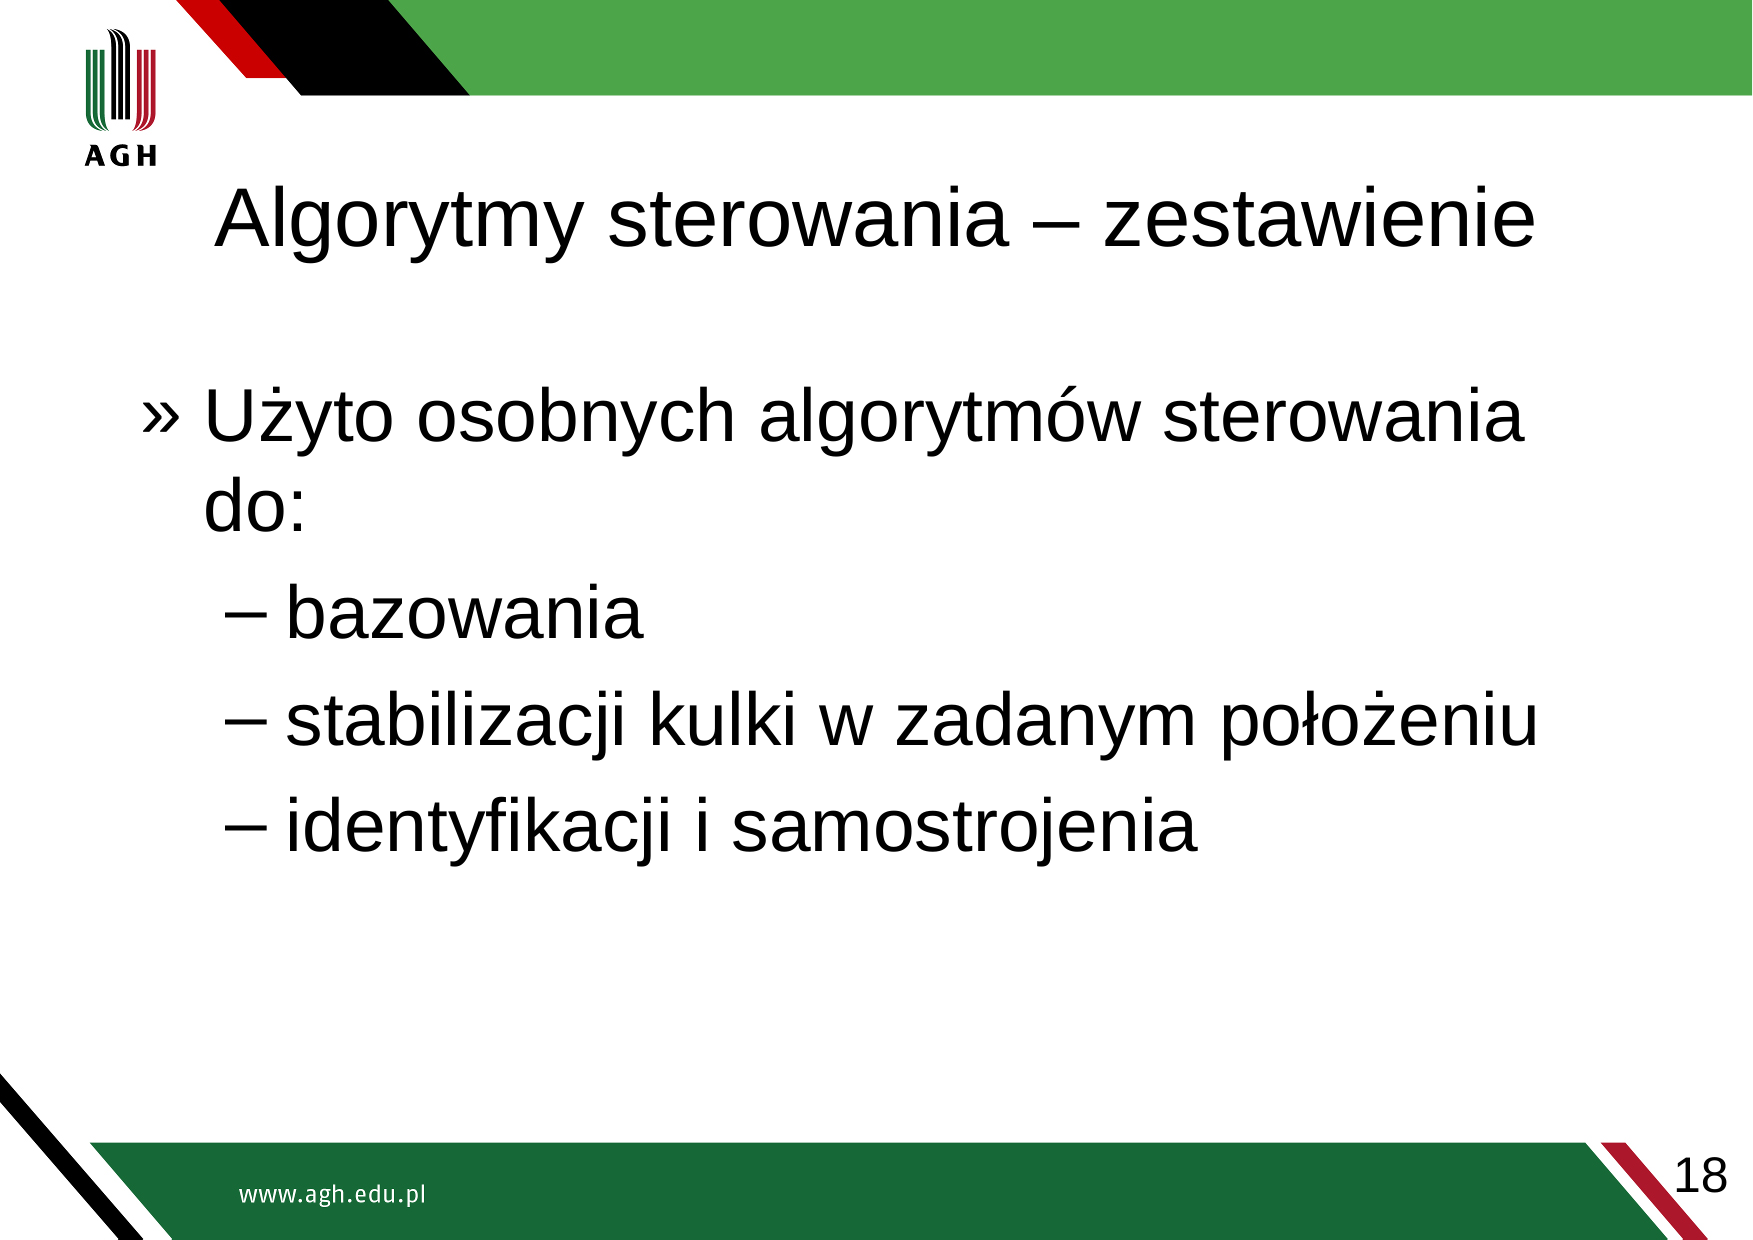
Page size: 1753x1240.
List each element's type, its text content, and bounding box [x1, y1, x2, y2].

title Algorytmy sterowania – zestawienie [131, 110, 1622, 317]
picture [0, 0, 1753, 1240]
list Użyto osobnych algorytmów sterowania do: bazowania stabilizacji kulki w zadanym położeniu identyfikacji i samostrojenia [131, 358, 1622, 1103]
